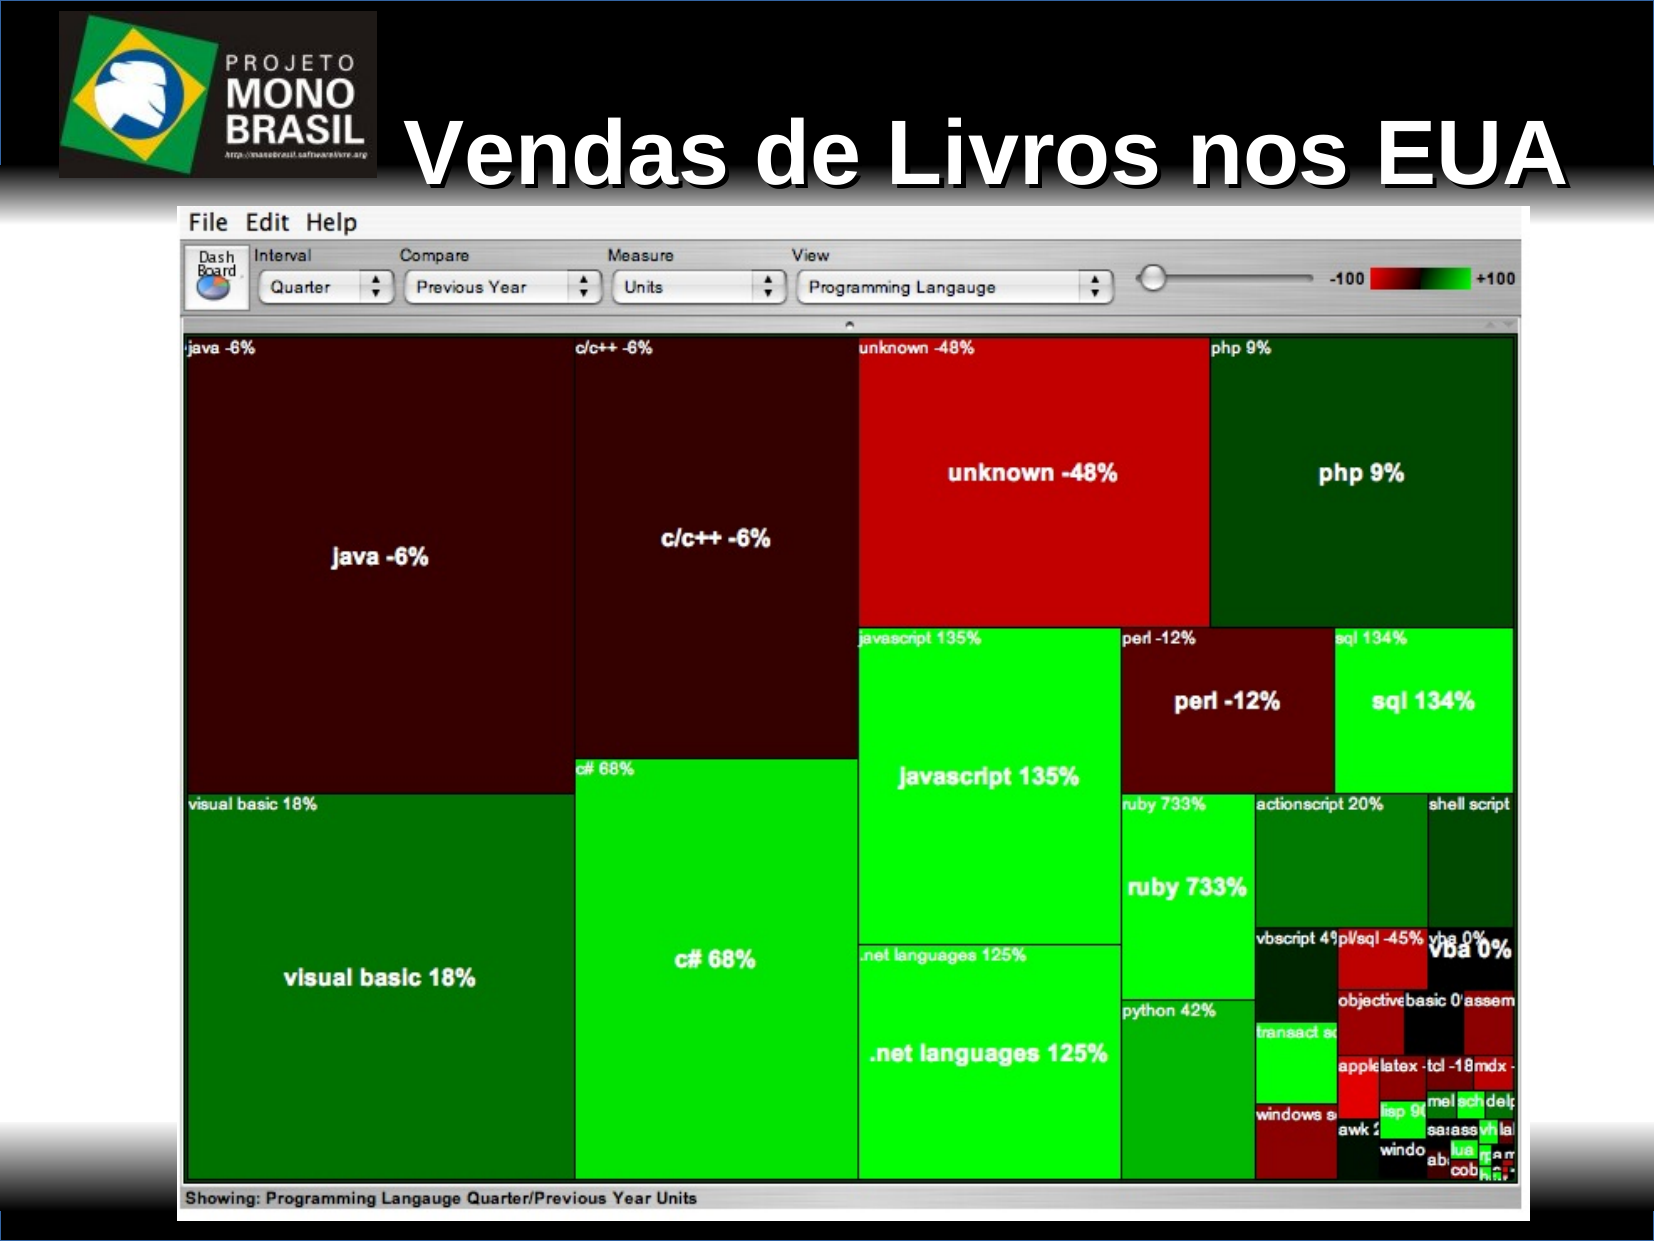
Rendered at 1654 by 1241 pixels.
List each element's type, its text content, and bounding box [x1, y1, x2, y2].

title Vendas de Livros nos EUA [82, 49, 1571, 257]
picture [59, 11, 377, 178]
picture [177, 206, 1530, 1221]
